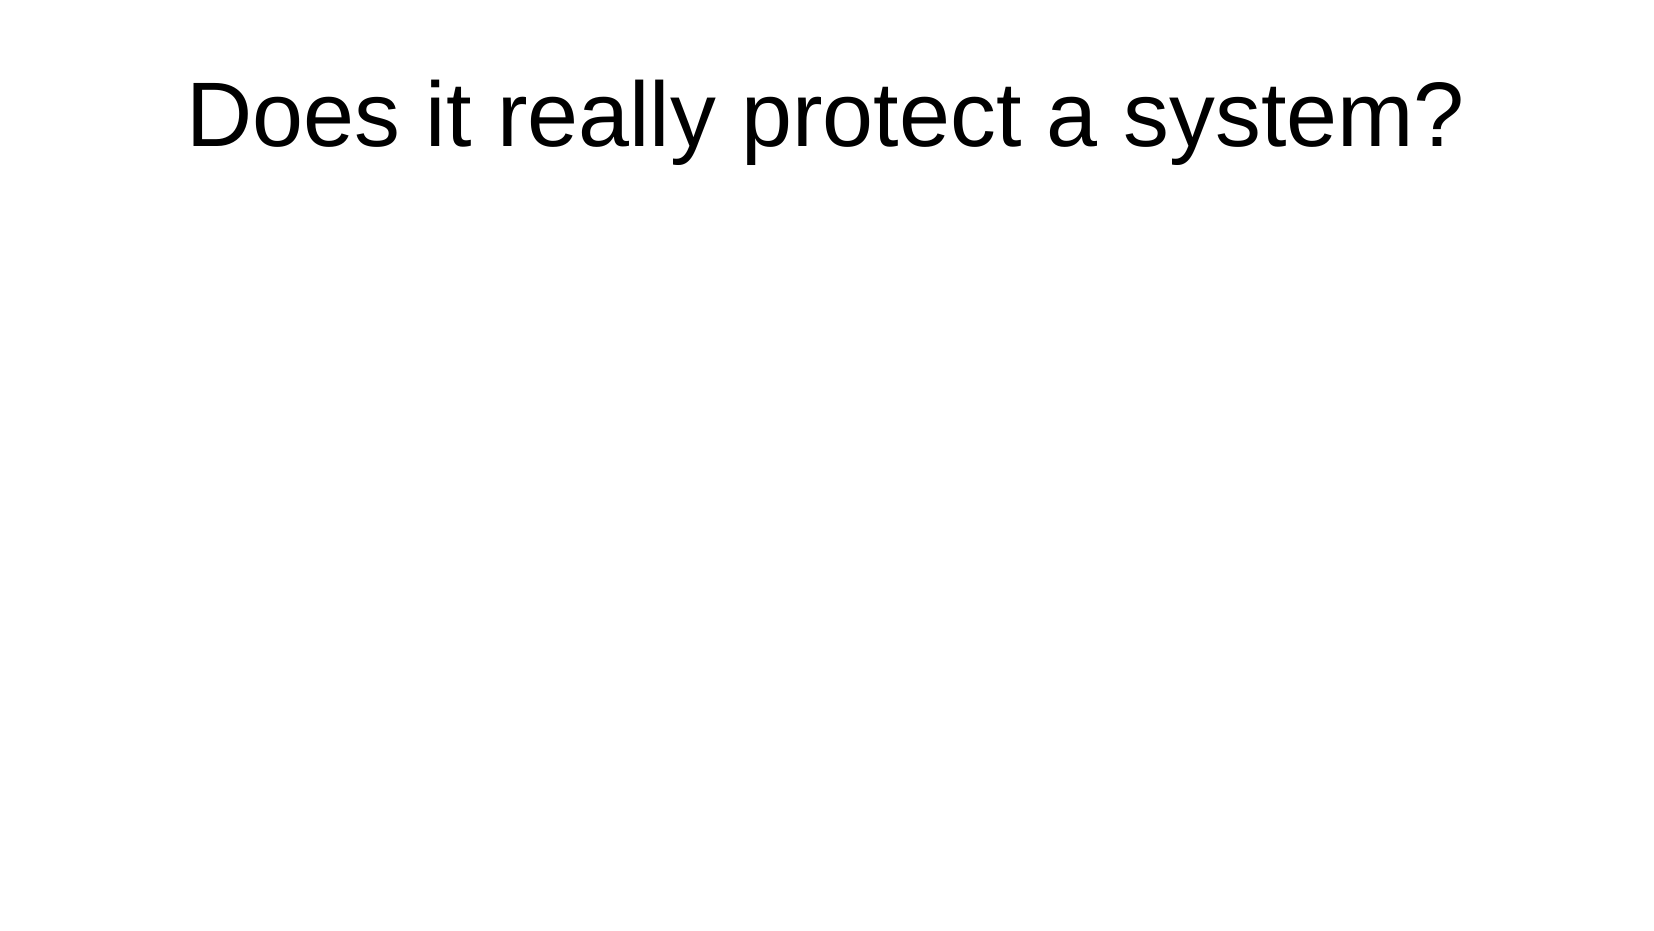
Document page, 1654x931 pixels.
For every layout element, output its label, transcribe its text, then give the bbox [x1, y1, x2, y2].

title Does it really protect a system? [82, 36, 1571, 193]
